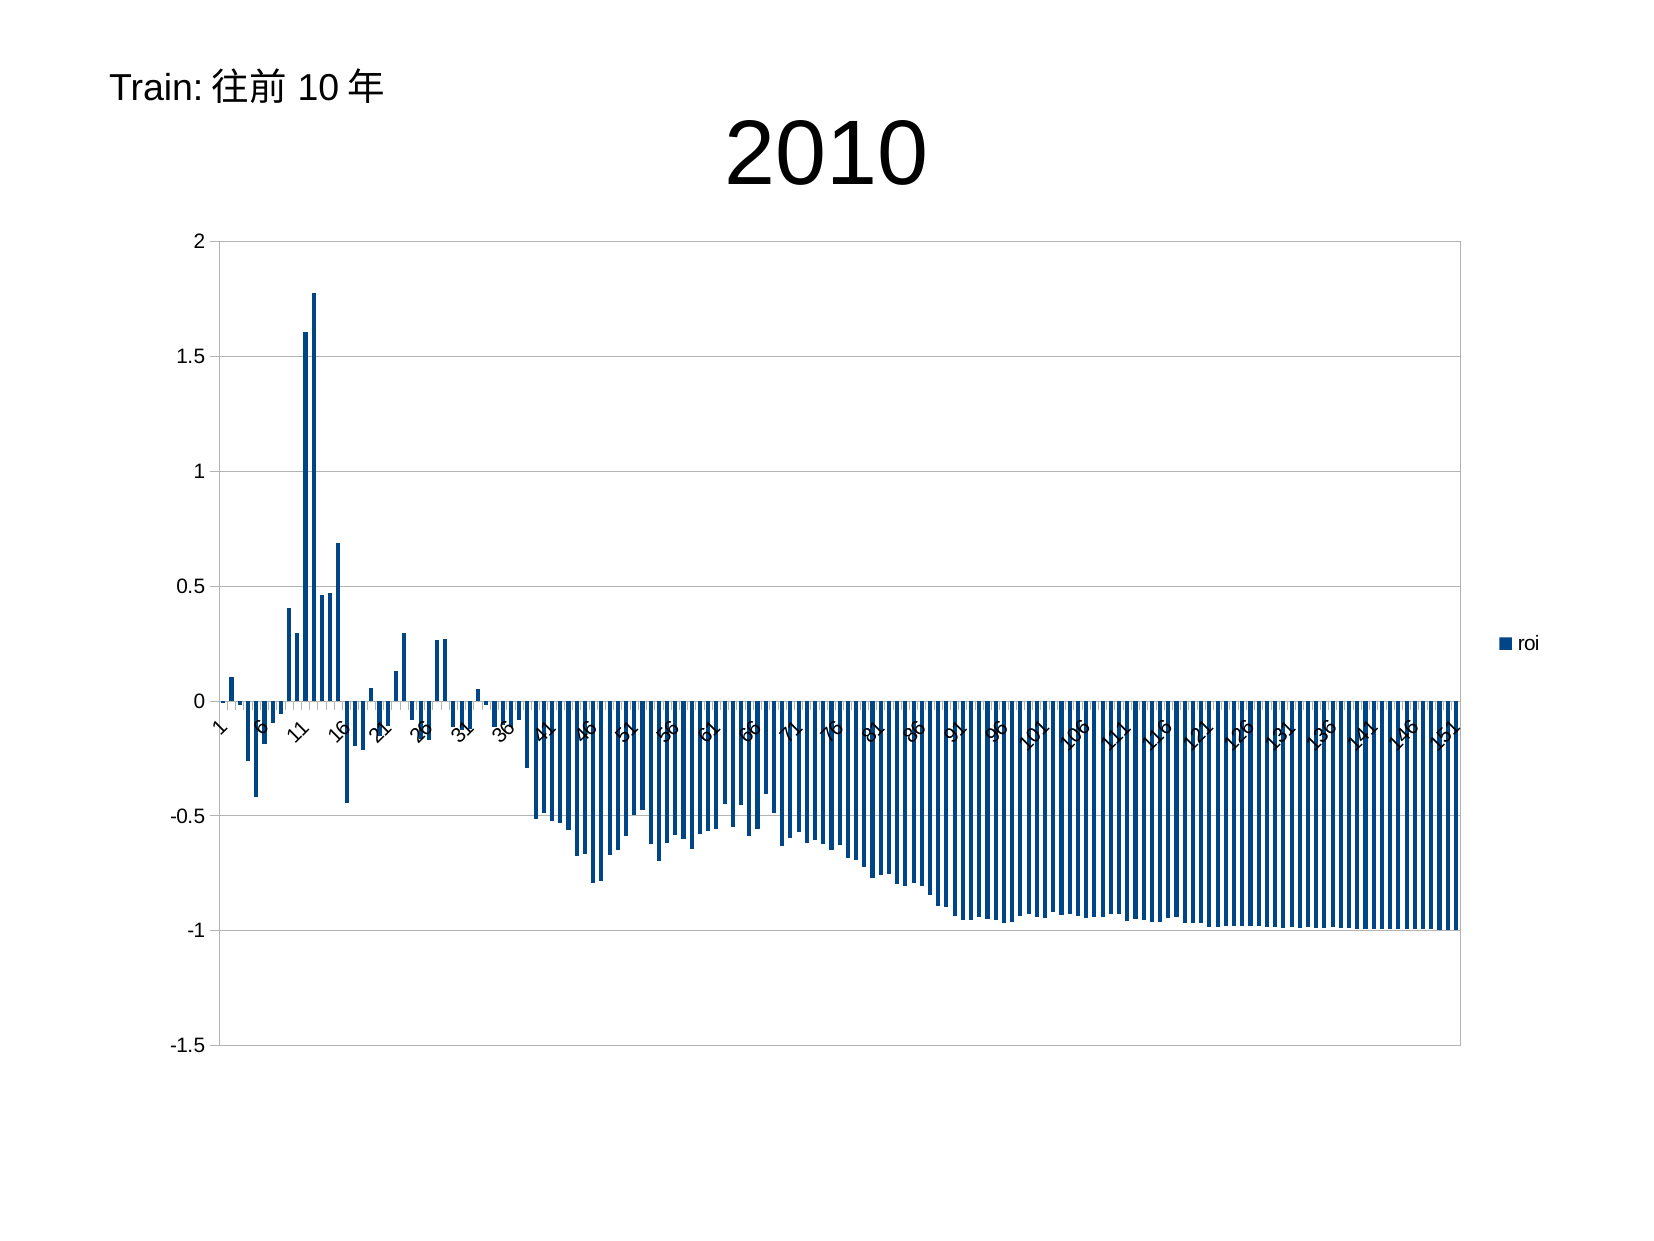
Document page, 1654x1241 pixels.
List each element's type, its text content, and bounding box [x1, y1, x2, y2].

title 2010 [82, 49, 1571, 257]
chart [141, 212, 1560, 1075]
text_box Train:往前10年 [94, 49, 497, 109]
